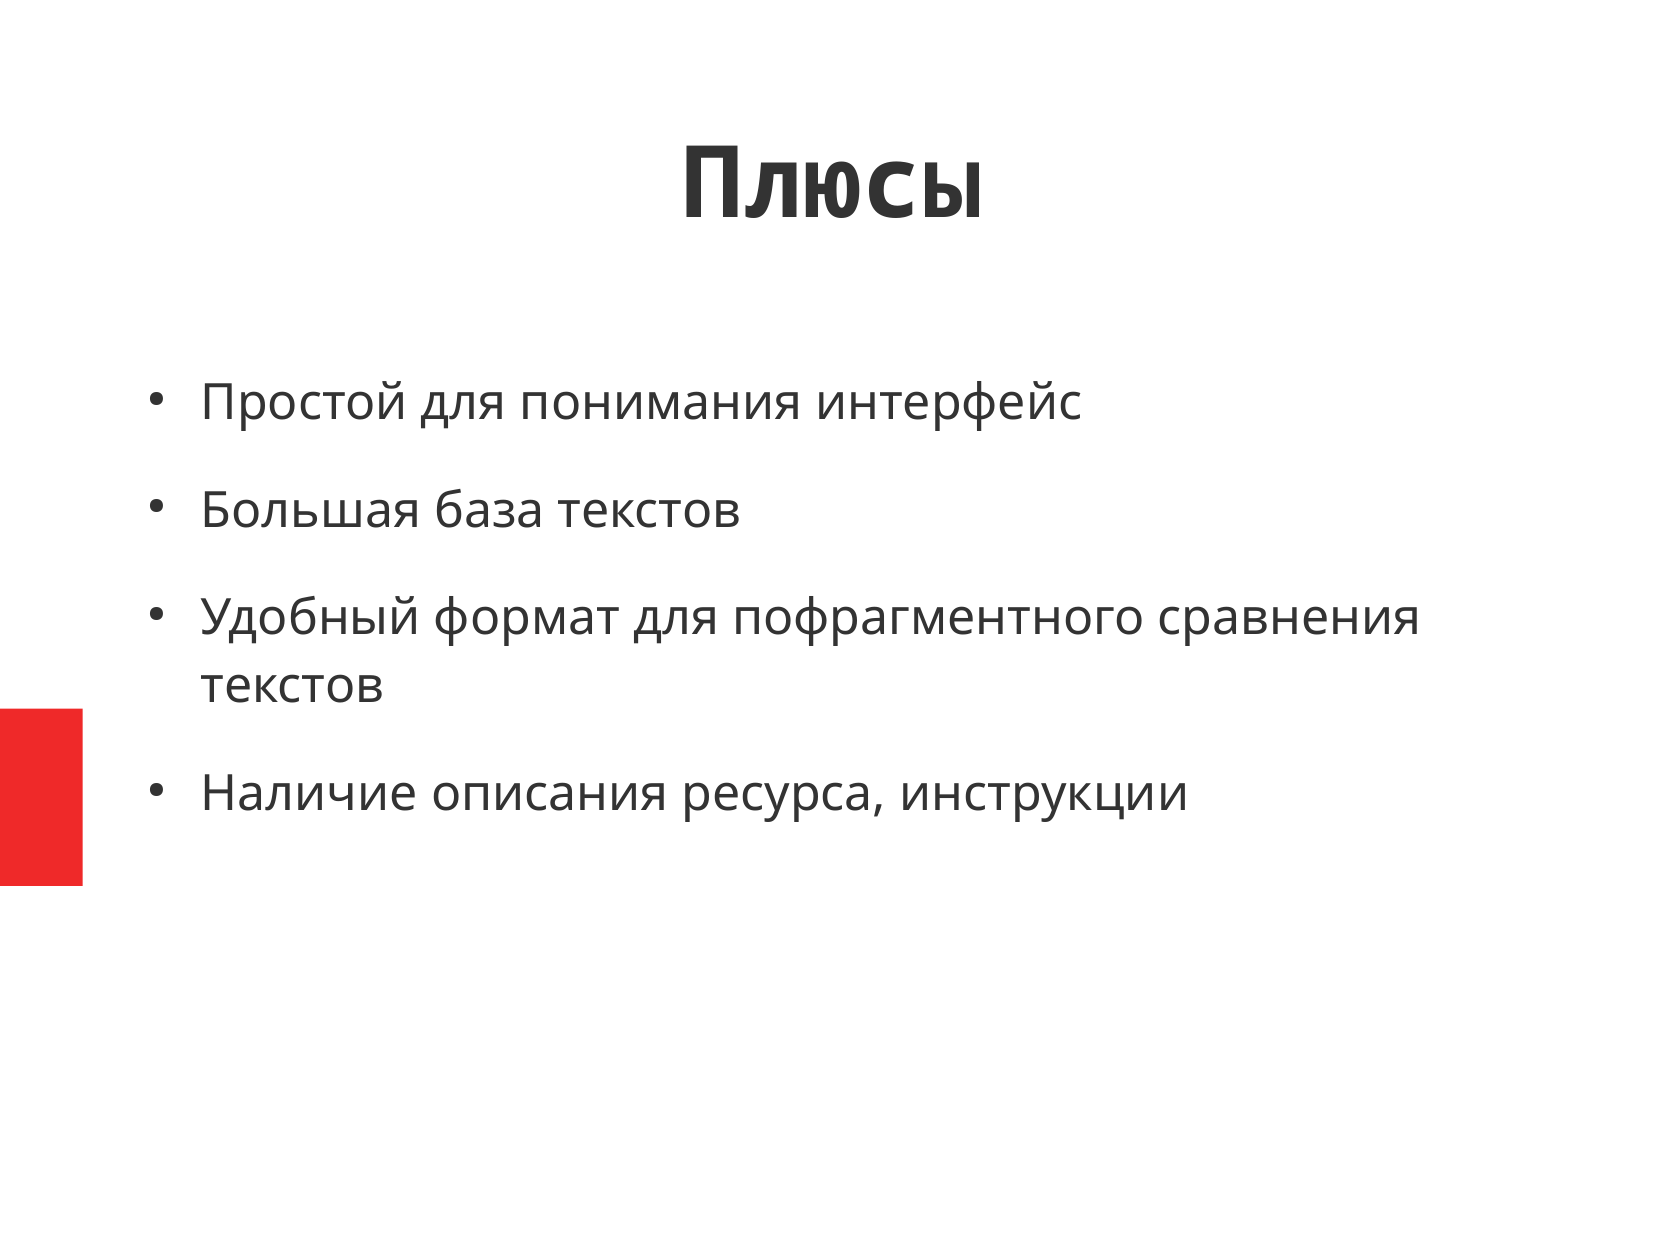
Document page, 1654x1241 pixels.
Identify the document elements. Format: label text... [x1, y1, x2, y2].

list Простой для понимания интерфейс Большая база текстов Удобный формат для пофрагментного сравнения текстов Наличие описания ресурса, инструкции [129, 366, 1536, 1086]
title Плюсы [129, 25, 1536, 331]
